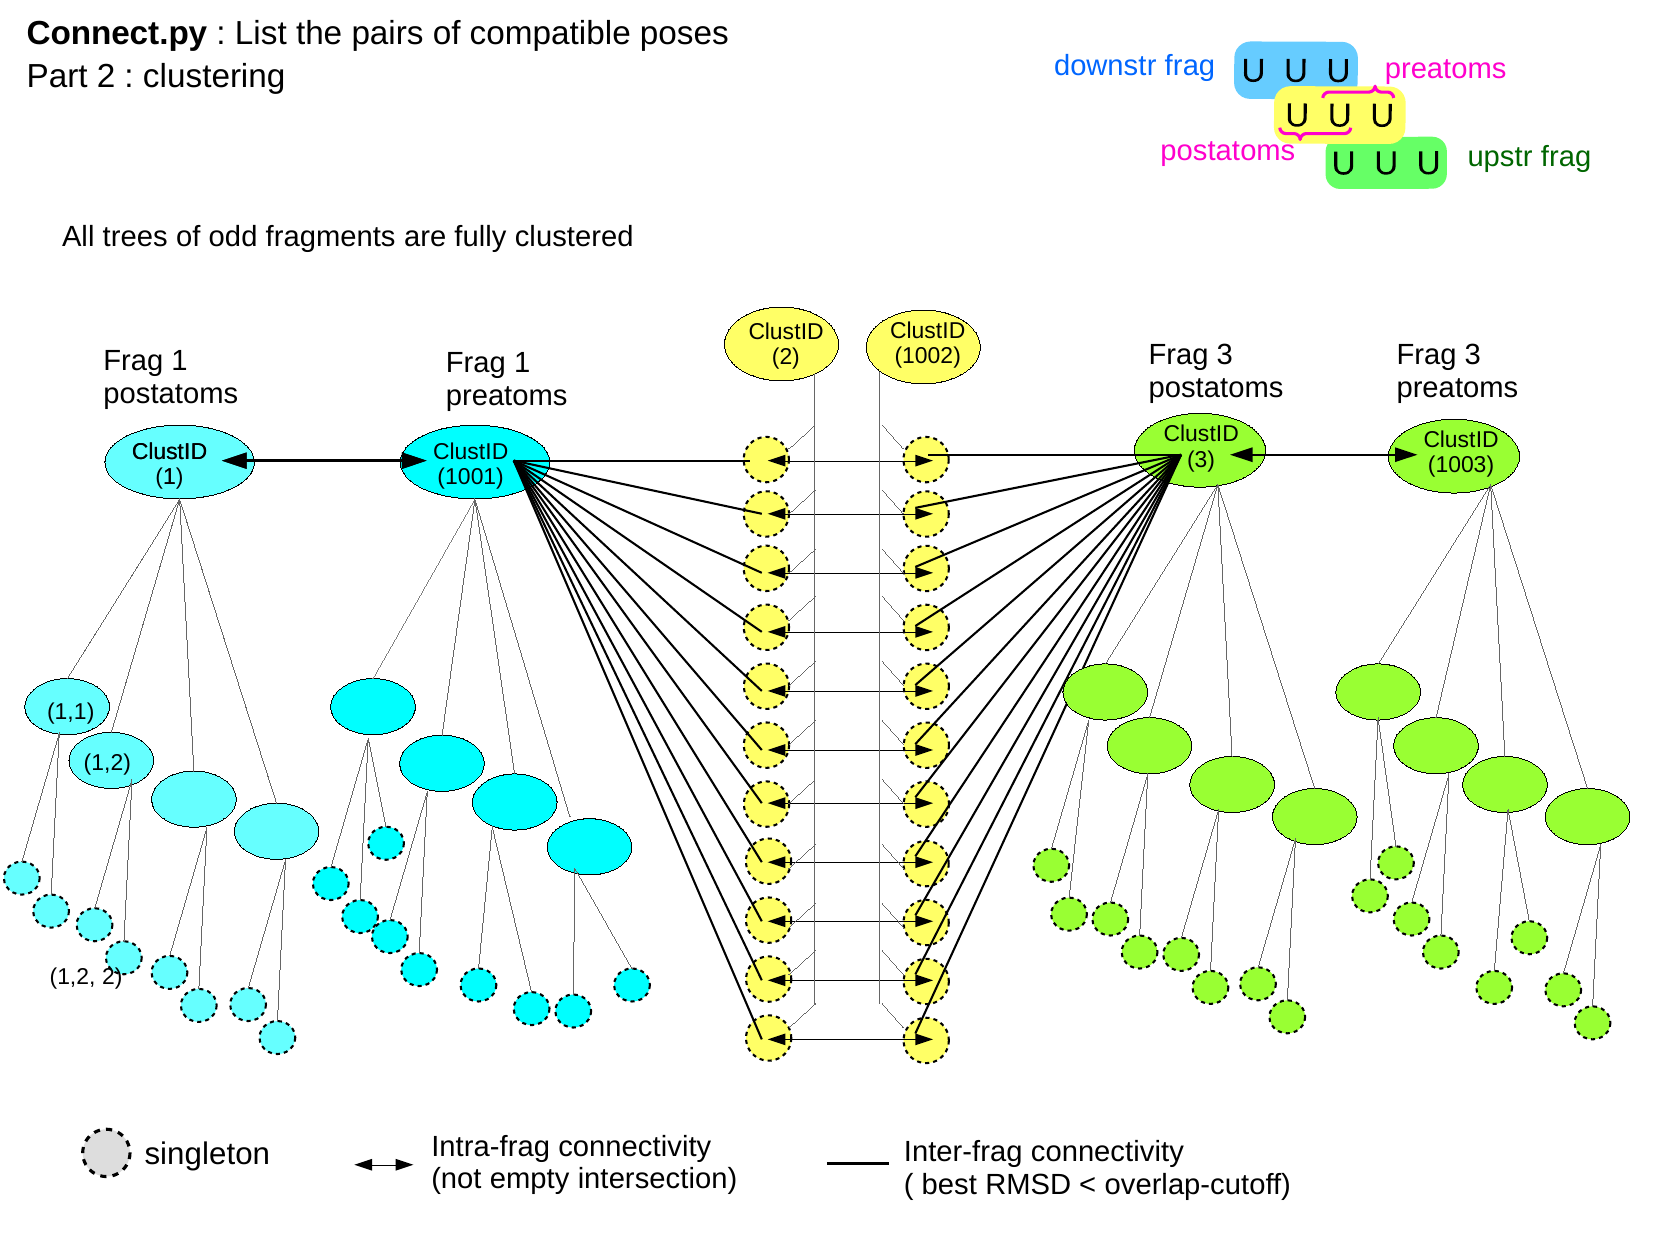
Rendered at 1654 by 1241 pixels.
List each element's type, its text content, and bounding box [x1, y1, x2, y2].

text_box [903, 841, 948, 887]
text_box [530, 462, 550, 467]
text_box [755, 307, 808, 311]
text_box [866, 327, 875, 367]
text_box [533, 471, 545, 478]
text_box [151, 955, 188, 989]
text_box Intra-frag connectivity (not empty intersection) [416, 1122, 753, 1203]
text_box All trees of odd fragments are fully clustered [47, 212, 674, 260]
text_box [1092, 902, 1129, 936]
text_box [401, 953, 438, 987]
text_box [230, 988, 266, 1022]
text_box ClustID (2) [733, 311, 839, 387]
text_box [903, 900, 922, 921]
text_box [434, 425, 516, 431]
text_box [1378, 846, 1414, 880]
text_box postatoms [1145, 126, 1323, 178]
text_box [180, 988, 217, 1022]
text_box [1393, 902, 1430, 936]
text_box [903, 1018, 920, 1039]
text_box [903, 604, 939, 632]
text_box [513, 992, 550, 1026]
text_box [24, 678, 103, 723]
text_box U U U [1252, 41, 1358, 100]
text_box [903, 781, 925, 803]
text_box [106, 941, 142, 968]
text_box [330, 678, 416, 735]
text_box [1107, 717, 1192, 774]
text_box Connect.py : List the pairs of compatible poses Part 2 : clustering [11, 7, 886, 107]
text_box ClustID (1003) [1408, 419, 1514, 495]
text_box [743, 663, 790, 709]
text_box [1163, 937, 1200, 971]
text_box [903, 841, 923, 862]
text_box [940, 809, 949, 823]
text_box [903, 491, 944, 514]
text_box Frag 1 preatoms [431, 338, 585, 420]
text_box [524, 434, 550, 460]
text_box (1,2) [68, 742, 147, 809]
text_box [223, 431, 255, 459]
text_box [139, 425, 221, 431]
text_box [223, 462, 255, 493]
text_box Frag 3 postatoms [1133, 330, 1300, 412]
text_box [1240, 967, 1276, 1001]
text_box [1335, 663, 1421, 721]
text_box [1462, 756, 1548, 813]
text_box [903, 899, 946, 946]
text_box [1192, 970, 1229, 1004]
text_box [903, 959, 921, 980]
text_box [904, 724, 949, 768]
text_box [903, 545, 943, 573]
text_box [401, 464, 418, 486]
text_box [555, 994, 592, 1028]
text_box [33, 894, 69, 928]
text_box [368, 826, 404, 860]
text_box [1135, 456, 1148, 462]
text_box [1134, 427, 1148, 454]
text_box [1121, 935, 1158, 969]
text_box [904, 611, 949, 651]
text_box [903, 503, 949, 537]
text_box downstr frag [1039, 41, 1252, 122]
text_box [724, 324, 733, 364]
text_box U U U [1325, 136, 1447, 189]
text_box [547, 818, 632, 875]
text_box [312, 866, 349, 901]
text_box U U U [1273, 86, 1406, 144]
text_box [259, 1021, 296, 1055]
text_box Frag 3 preatoms [1381, 330, 1536, 412]
text_box [403, 438, 418, 457]
text_box [1514, 441, 1520, 472]
text_box [903, 958, 944, 1005]
text_box [904, 556, 949, 592]
text_box (1,2, 2) [34, 956, 138, 1023]
text_box [1051, 897, 1087, 931]
text_box ClustID (1001) [418, 431, 524, 507]
text_box [531, 466, 548, 474]
text_box singleton [129, 1129, 319, 1179]
text_box Frag 1 postatoms [88, 336, 254, 417]
text_box [745, 838, 792, 884]
text_box [931, 970, 949, 1004]
text_box [460, 968, 497, 1002]
text_box [1422, 935, 1459, 969]
text_box [110, 732, 144, 742]
text_box [746, 956, 792, 1002]
text_box [104, 441, 117, 483]
text_box [1545, 973, 1582, 1007]
text_box [1352, 879, 1388, 913]
text_box Inter-frag connectivity ( best RMSD < overlap-cutoff) [889, 1128, 1307, 1209]
text_box [745, 897, 792, 943]
text_box [743, 436, 789, 483]
text_box [904, 667, 949, 709]
text_box [743, 491, 789, 537]
text_box [1574, 1006, 1611, 1040]
text_box [743, 722, 790, 768]
text_box [342, 900, 408, 954]
text_box (1,1) [32, 691, 110, 757]
text_box [1254, 429, 1266, 454]
text_box ClustID (1) [117, 431, 223, 507]
text_box [1476, 970, 1513, 1004]
text_box [147, 745, 154, 776]
text_box [472, 773, 558, 831]
text_box [1254, 456, 1265, 472]
text_box [1511, 921, 1548, 955]
text_box [1388, 429, 1408, 454]
text_box [1033, 848, 1070, 882]
text_box [903, 781, 949, 827]
text_box [903, 436, 949, 483]
text_box ClustID (3) [1148, 413, 1254, 489]
text_box [399, 735, 485, 792]
text_box [743, 545, 789, 592]
text_box upstr frag [1452, 132, 1630, 184]
text_box [933, 915, 949, 945]
text_box [1062, 663, 1148, 721]
text_box [1388, 456, 1408, 483]
text_box [234, 803, 319, 860]
text_box [903, 722, 932, 750]
text_box [1269, 1000, 1306, 1034]
text_box [743, 604, 790, 650]
text_box [1139, 463, 1148, 469]
text_box [903, 663, 935, 691]
text_box [903, 1017, 949, 1064]
text_box [76, 908, 113, 942]
text_box [1189, 756, 1275, 813]
text_box [746, 1015, 792, 1061]
text_box [3, 861, 40, 895]
text_box [743, 781, 790, 827]
text_box [935, 861, 949, 885]
text_box [1393, 717, 1479, 774]
text_box preatoms [1370, 44, 1522, 93]
text_box ClustID (1002) [875, 310, 981, 386]
text_box [151, 770, 237, 828]
text_box [1545, 788, 1630, 845]
text_box [1272, 788, 1358, 845]
text_box [82, 1129, 129, 1177]
text_box [614, 968, 650, 1002]
